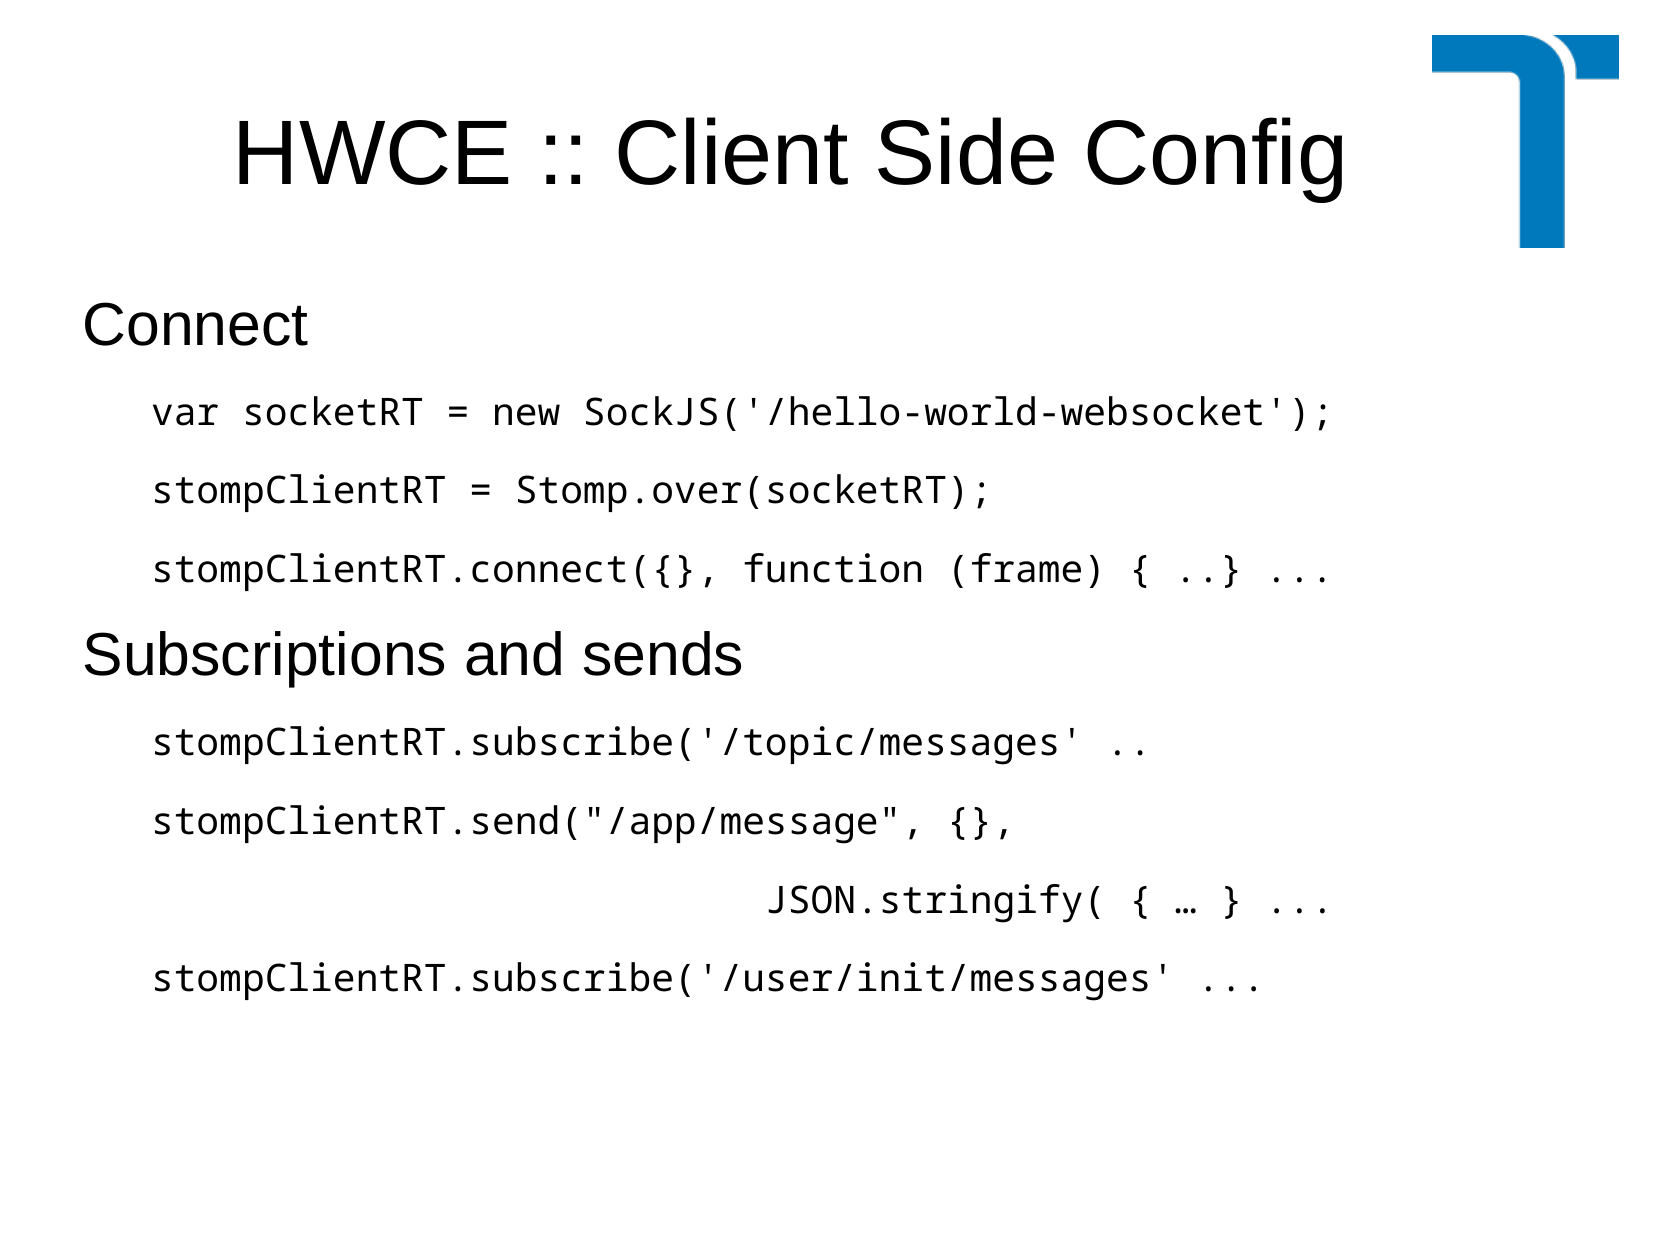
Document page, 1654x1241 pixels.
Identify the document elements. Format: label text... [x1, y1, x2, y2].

list Connect var socketRT = new SockJS('/hello-world-websocket'); stompClientRT = Stomp.over(socketRT); stompClientRT.connect({}, function (frame) { ..} ... Subscriptions and sends stompClientRT.subscribe('/topic/messages' .. stompClientRT.send("/app/message", {}, JSON.stringify( { … } ... stompClientRT.subscribe('/user/init/messages' ... [82, 290, 1571, 1010]
picture [1432, 35, 1619, 248]
title HWCE :: Client Side Config [82, 49, 1501, 257]
